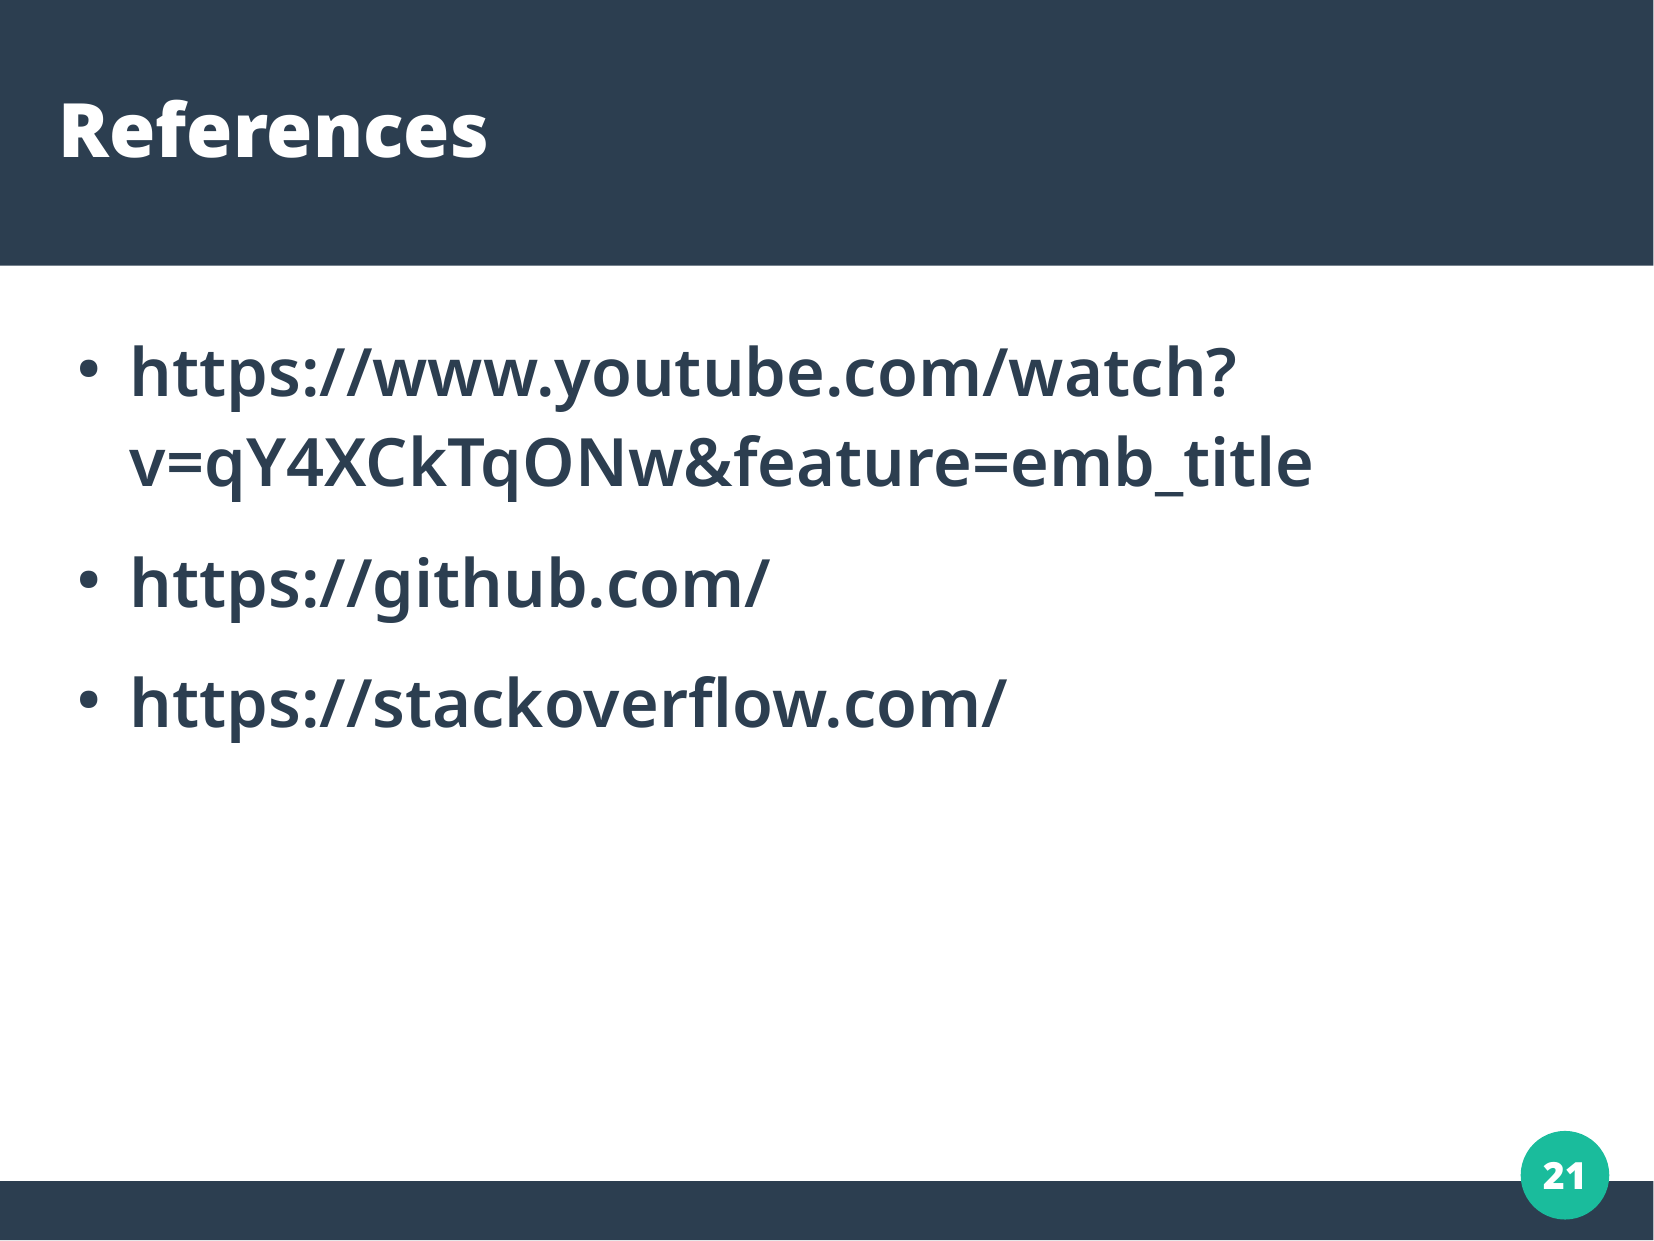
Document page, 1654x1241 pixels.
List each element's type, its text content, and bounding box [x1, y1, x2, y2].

title References [59, 49, 1595, 207]
list https://www.youtube.com/watch?v=qY4XCkTqONw&feature=emb_title https://github.com/ https://stackoverflow.com/ [59, 324, 1595, 1152]
